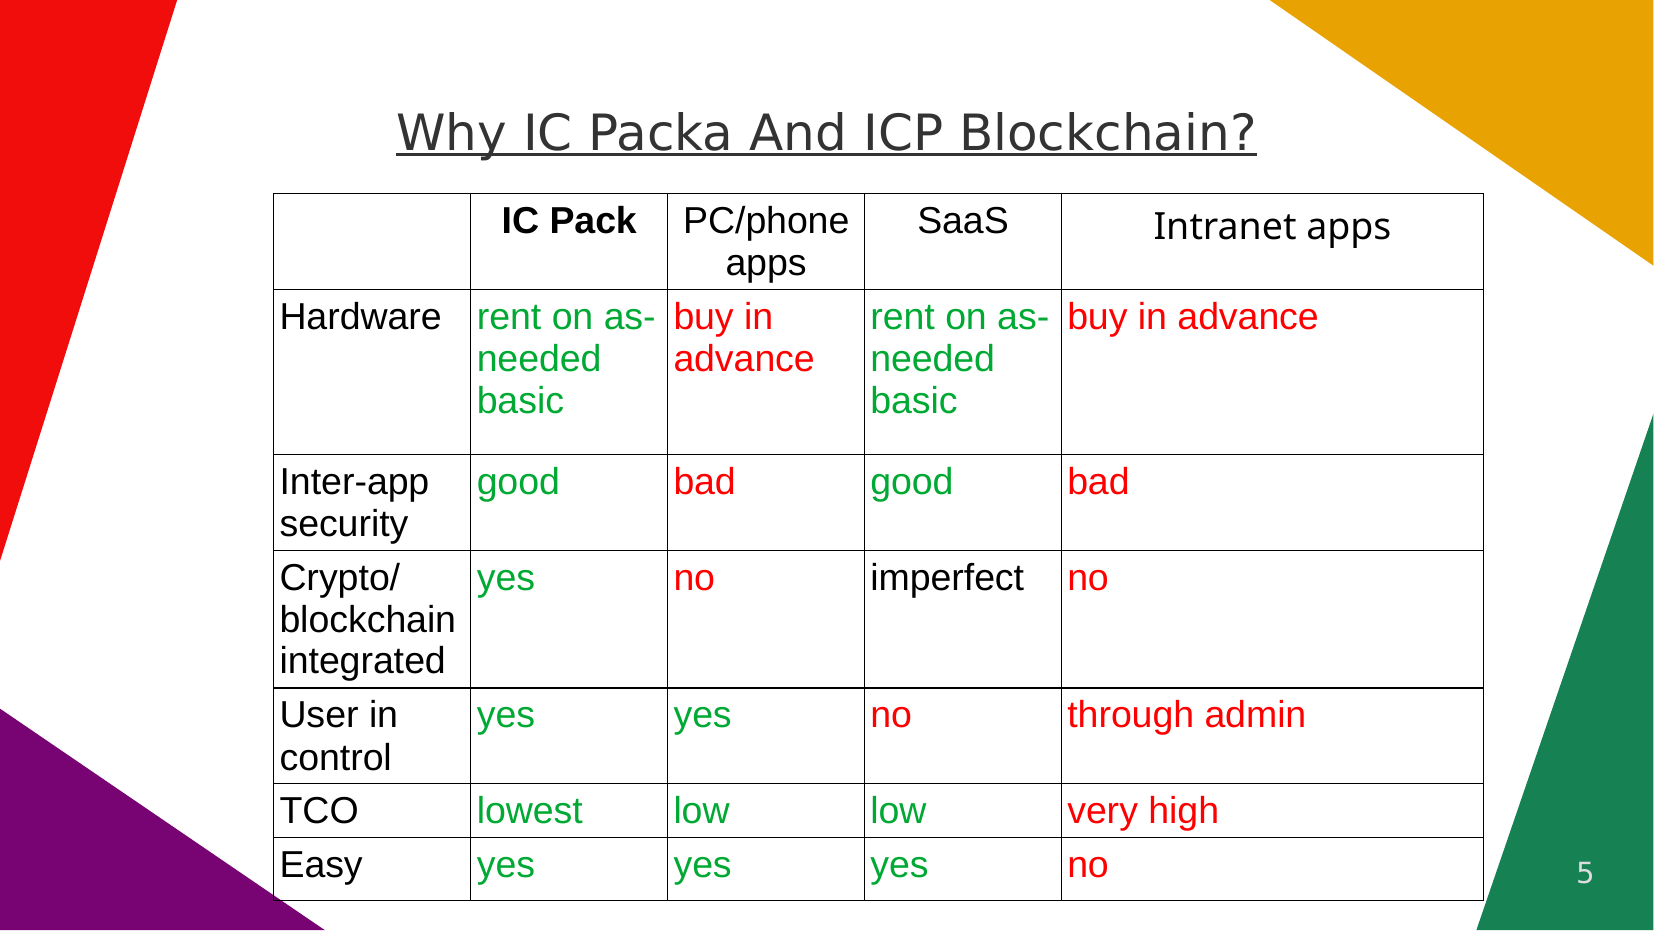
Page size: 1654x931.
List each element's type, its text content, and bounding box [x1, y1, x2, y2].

table_cell yes [471, 689, 667, 783]
table_cell Hardware [274, 290, 470, 454]
table_cell buy in advance [1062, 290, 1483, 454]
table_cell no [668, 551, 864, 687]
table_cell yes [865, 838, 1061, 900]
table_header IC Pack [471, 194, 667, 289]
table_header Intranet apps [1062, 194, 1483, 289]
table_header SaaS [865, 194, 1061, 289]
table_cell User in control [274, 689, 470, 783]
table_cell lowest [471, 784, 667, 837]
table_cell no [1062, 838, 1483, 900]
table_cell TCO [274, 784, 470, 837]
table_cell yes [471, 838, 667, 900]
table_cell good [471, 455, 667, 550]
table_cell bad [1062, 455, 1483, 550]
table_cell rent on as-needed basic [865, 290, 1061, 454]
table_cell rent on as-needed basic [471, 290, 667, 454]
table_cell no [865, 689, 1061, 783]
table_cell low [668, 784, 864, 837]
table_cell Inter-app security [274, 455, 470, 550]
table_cell yes [668, 838, 864, 900]
table_cell Crypto/blockchain integrated [274, 551, 470, 687]
table_cell Easy [274, 838, 470, 900]
table_cell yes [471, 551, 667, 687]
table_cell bad [668, 455, 864, 550]
table_cell yes [668, 689, 864, 783]
table_cell low [865, 784, 1061, 837]
table_cell imperfect [865, 551, 1061, 687]
table_cell through admin [1062, 689, 1483, 783]
table_header PC/phone apps [668, 194, 864, 289]
table_cell buy in advance [668, 290, 864, 454]
table_cell no [1062, 551, 1483, 687]
table_cell very high [1062, 784, 1483, 837]
table_cell good [865, 455, 1061, 550]
title Why IC Packa And ICP Blockchain? [118, 59, 1536, 207]
table_header [274, 194, 470, 289]
